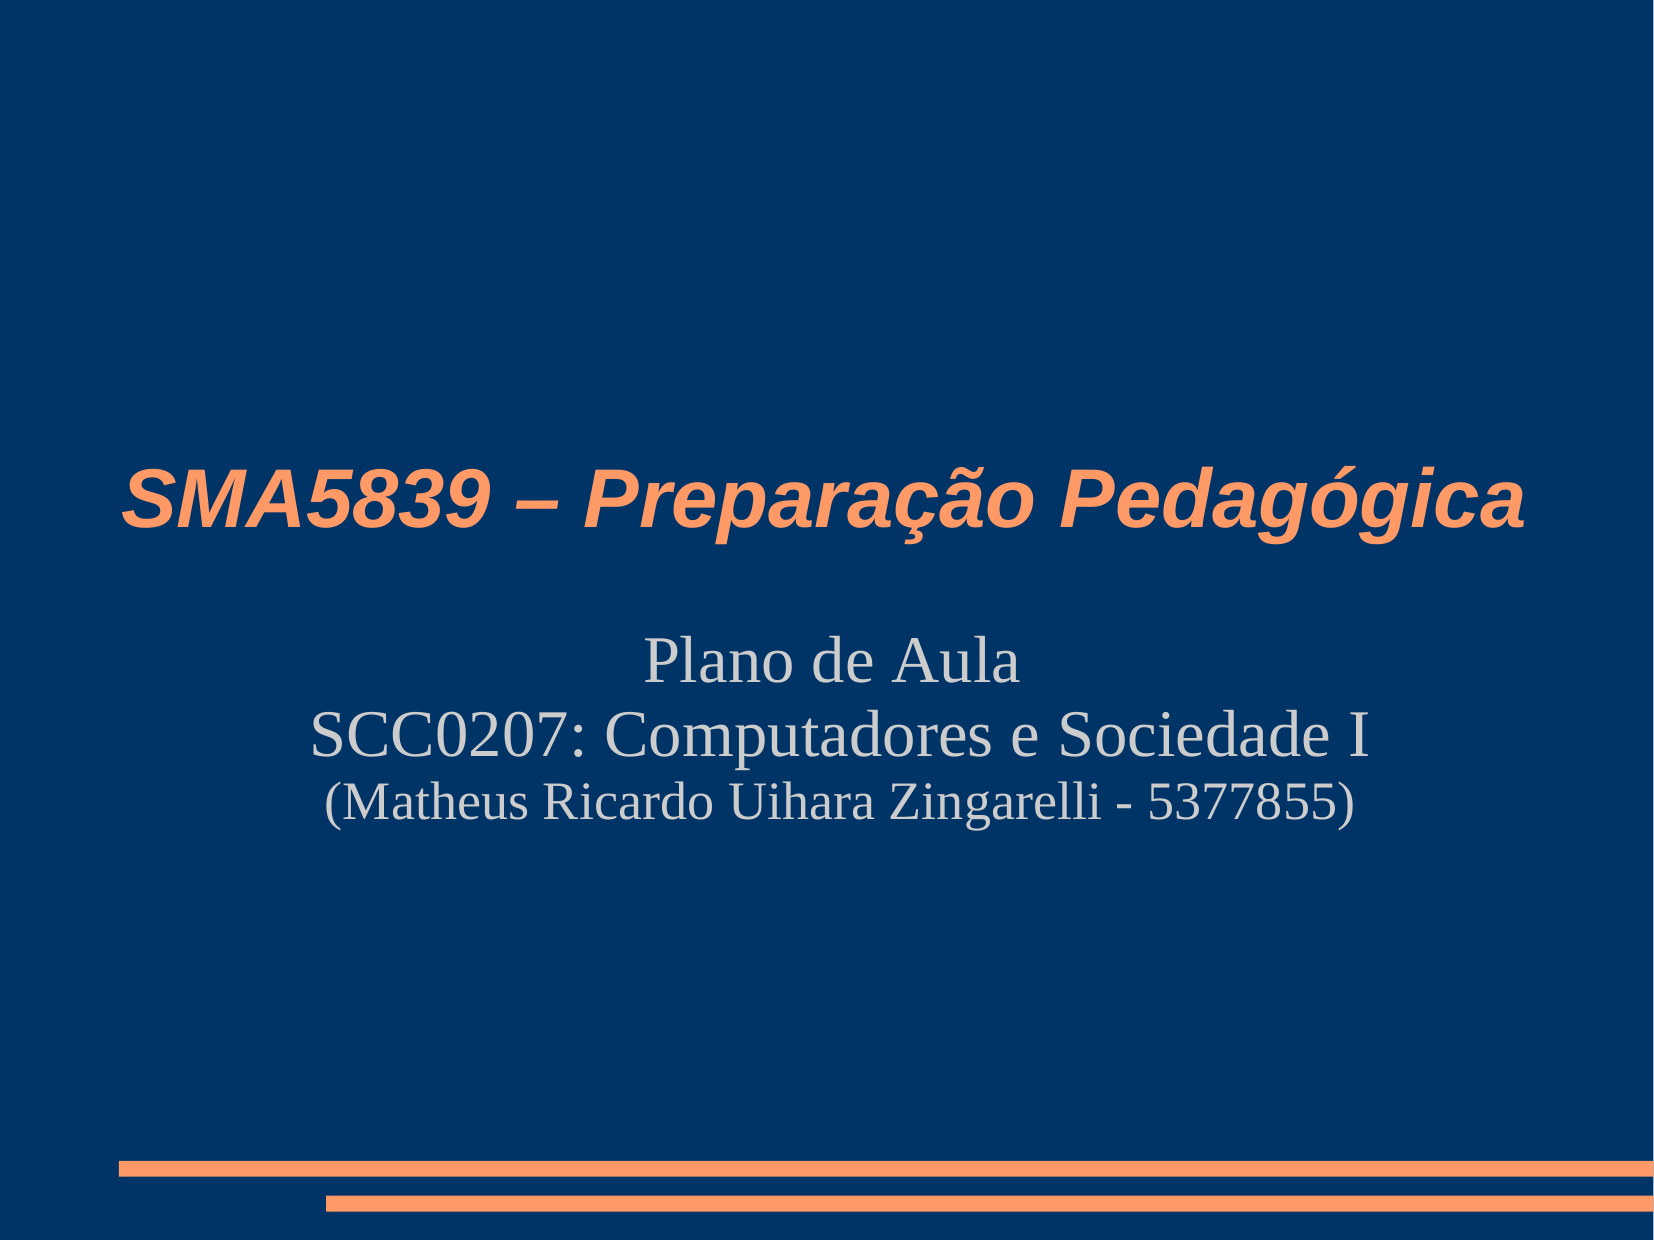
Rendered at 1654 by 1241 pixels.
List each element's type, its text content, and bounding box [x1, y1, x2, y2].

subtitle Plano de Aula SCC0207: Computadores e Sociedade I (Matheus Ricardo Uihara Zingarelli - 5377855) [121, 322, 1561, 1132]
